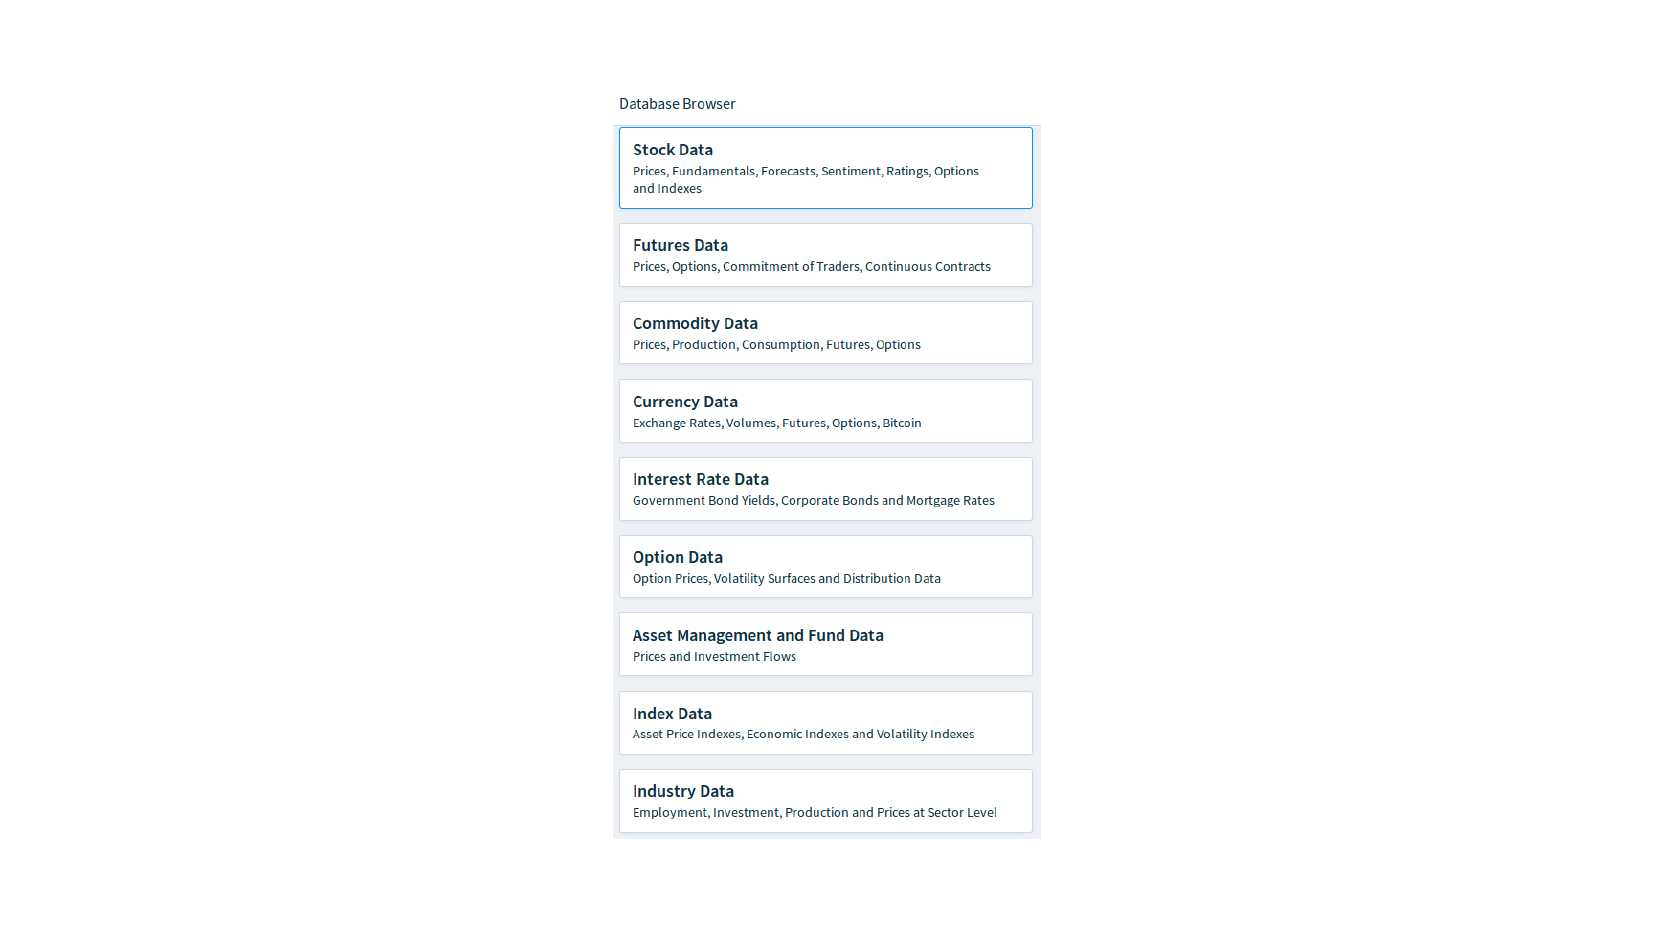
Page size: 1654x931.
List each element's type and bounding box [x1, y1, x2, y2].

picture [613, 91, 1041, 840]
